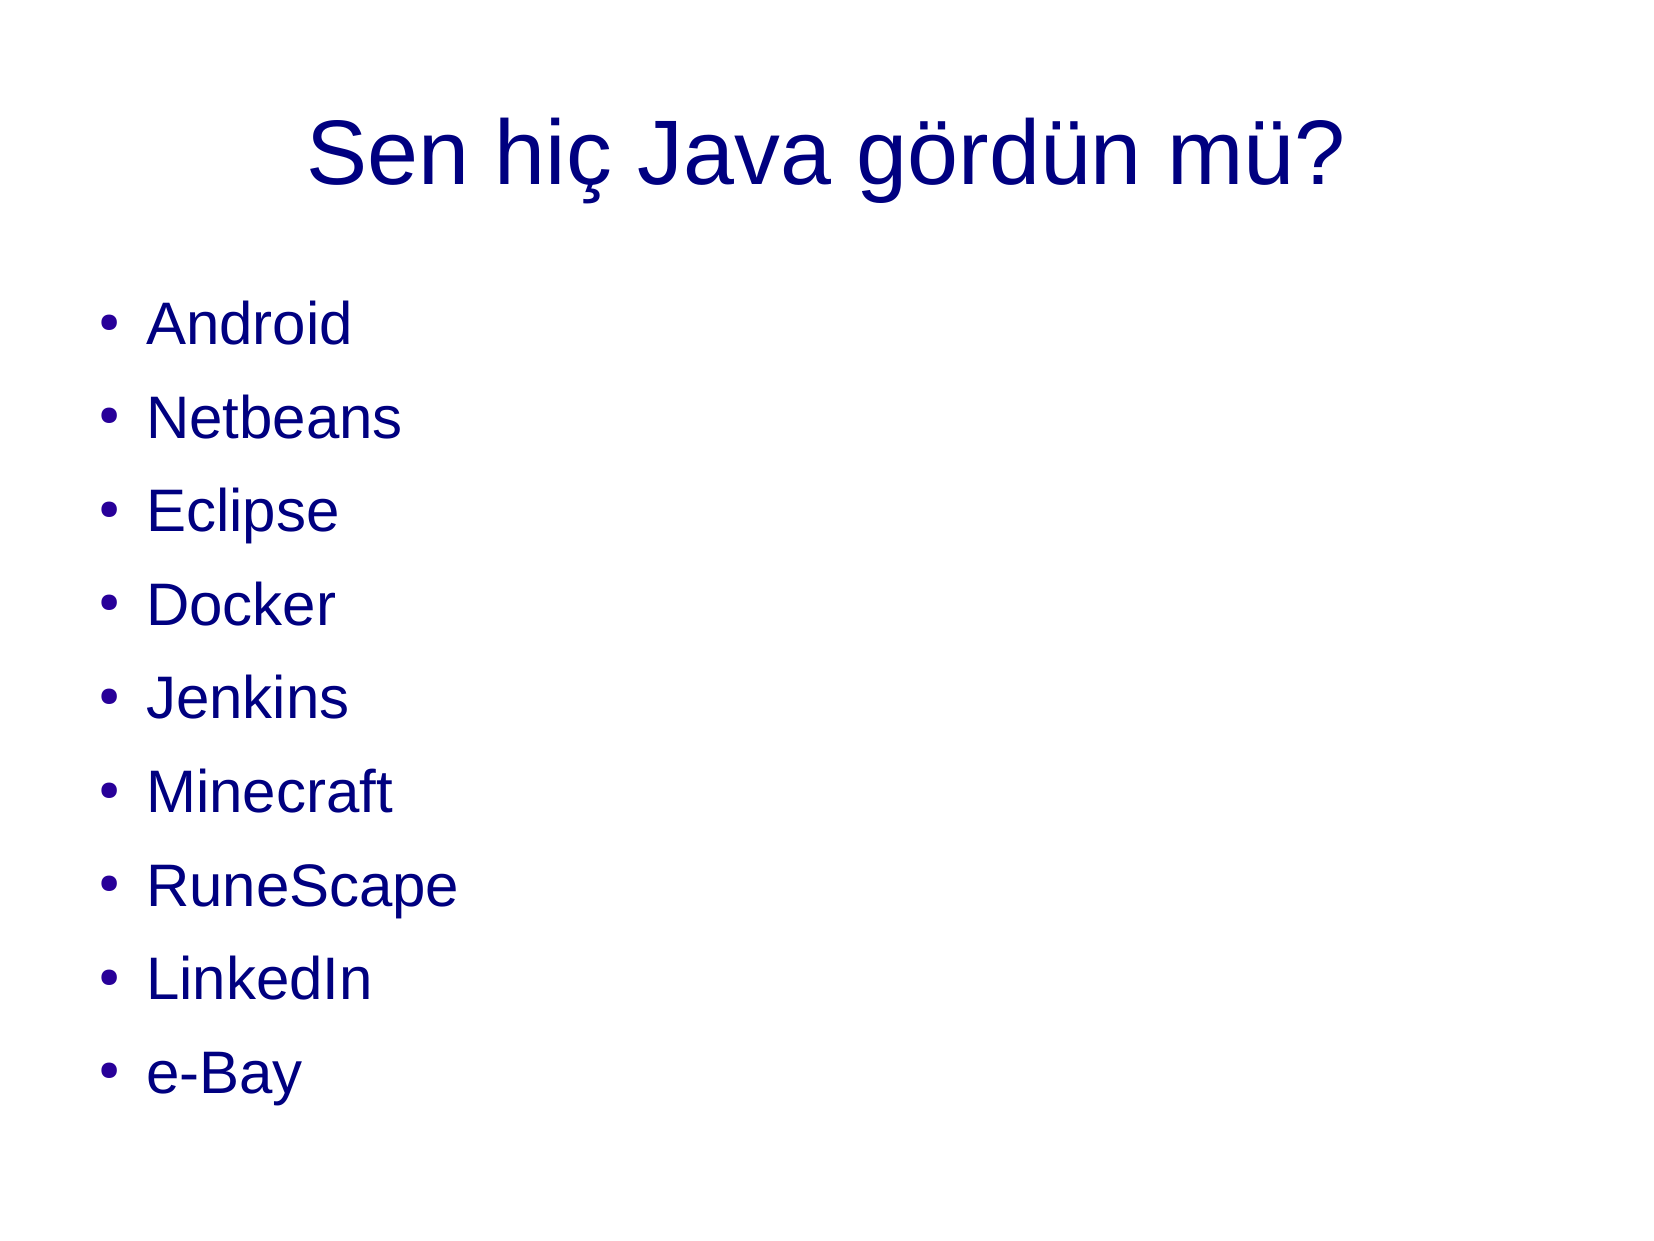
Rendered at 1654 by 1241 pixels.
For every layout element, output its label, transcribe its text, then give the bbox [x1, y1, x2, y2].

list Android Netbeans Eclipse Docker Jenkins Minecraft RuneScape LinkedIn e-Bay [82, 290, 1571, 1109]
title Sen hiç Java gördün mü? [82, 49, 1571, 257]
